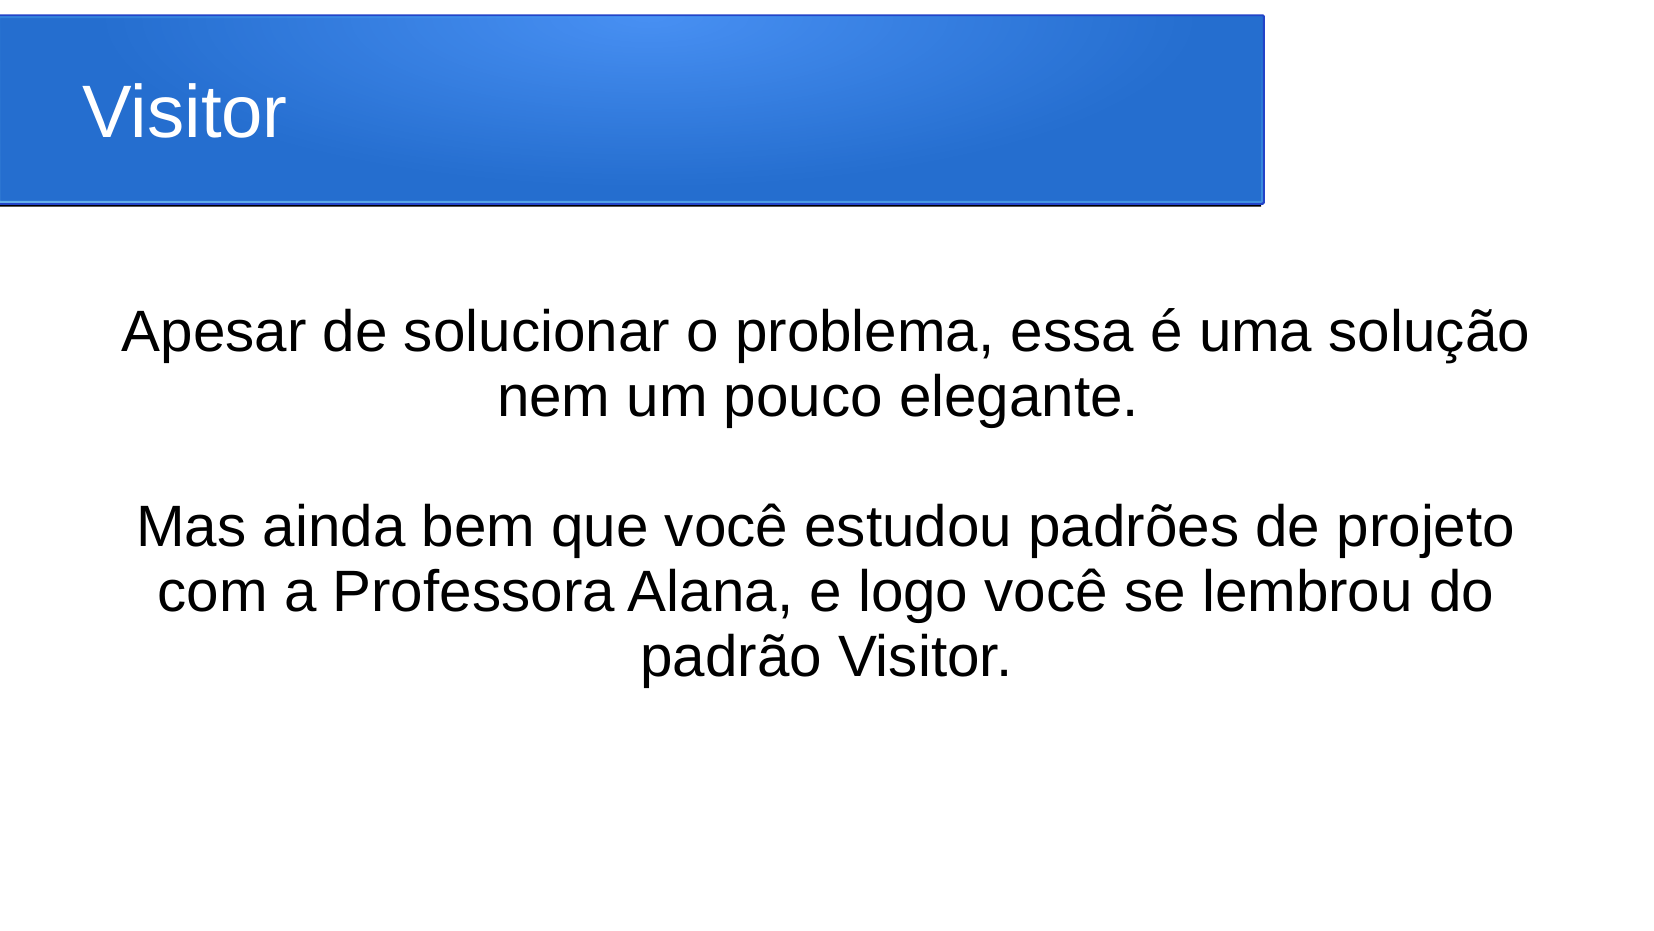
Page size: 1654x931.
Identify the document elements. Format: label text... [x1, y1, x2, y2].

subtitle Apesar de solucionar o problema, essa é uma solução nem um pouco elegante. Mas ainda bem que você estudou padrões de projeto com a Professora Alana, e logo você se lembrou do padrão Visitor. [82, 224, 1571, 764]
title Visitor [82, 35, 1235, 189]
